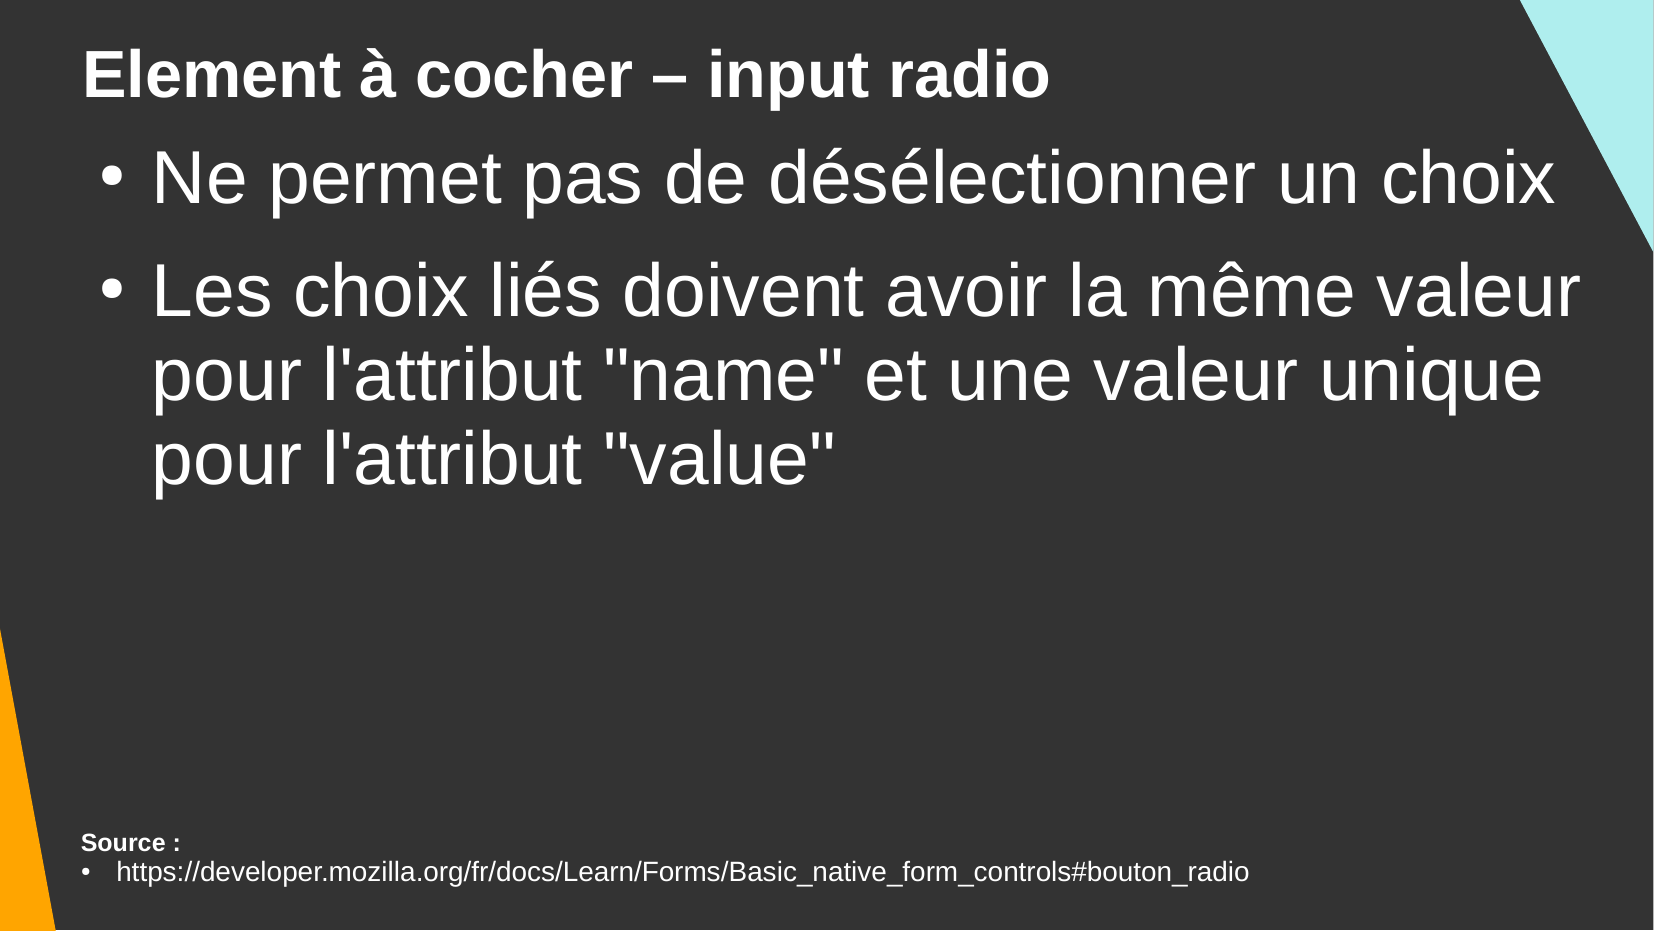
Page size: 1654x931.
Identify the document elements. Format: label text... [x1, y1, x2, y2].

text_box Source : https://developer.mozilla.org/fr/docs/Learn/Forms/Basic_native_form_controls#bouton_radio [66, 820, 1552, 896]
title Element à cocher – input radio [82, 37, 1571, 114]
text_box [1519, 0, 1654, 254]
list Ne permet pas de désélectionner un choix Les choix liés doivent avoir la même valeur pour l'attribut "name" et une valeur unique pour l'attribut "value" [80, 135, 1619, 756]
text_box [0, 628, 56, 931]
